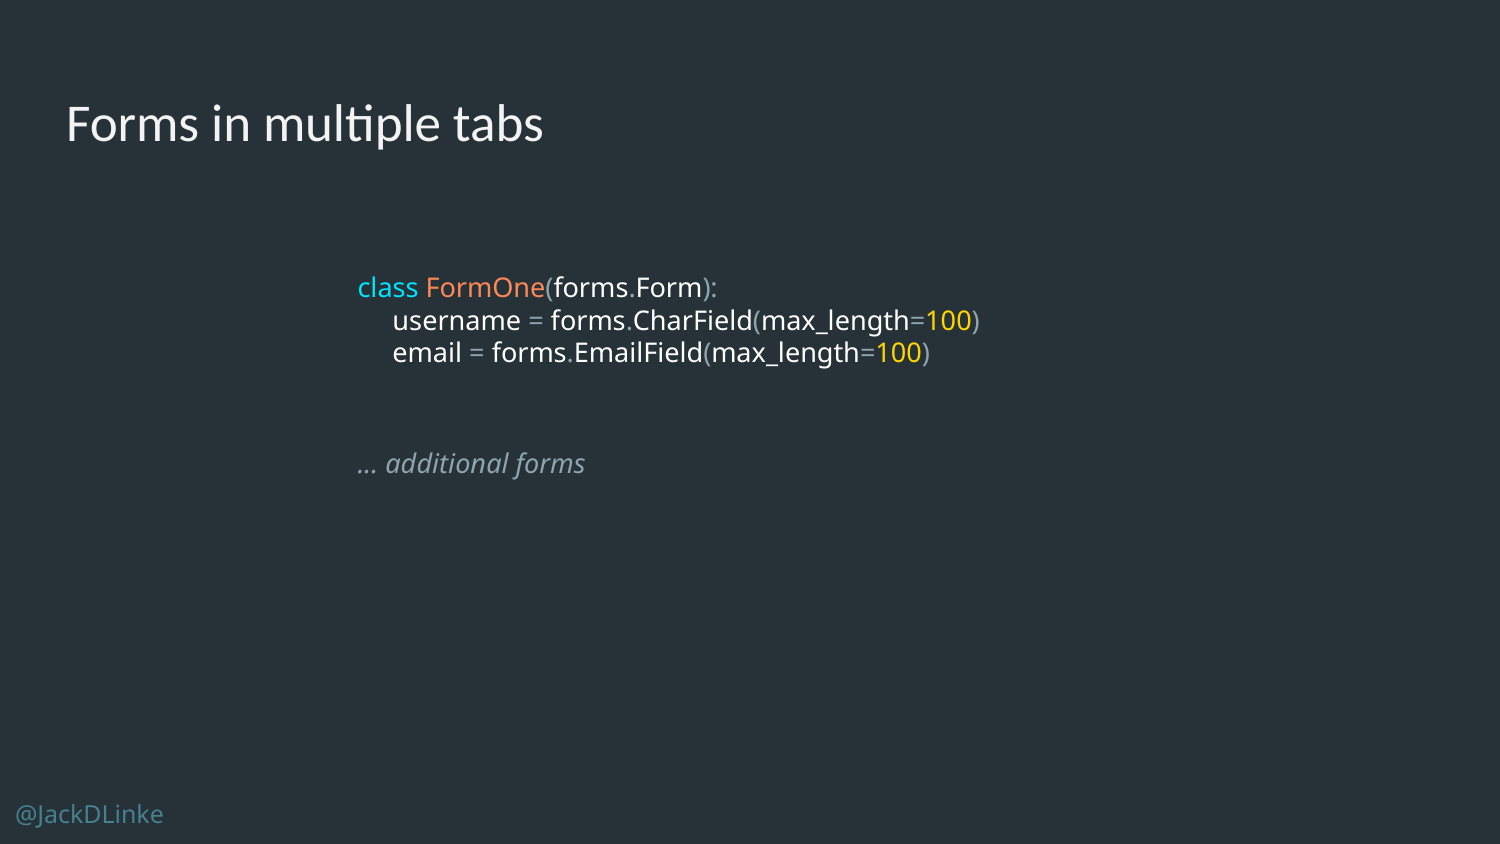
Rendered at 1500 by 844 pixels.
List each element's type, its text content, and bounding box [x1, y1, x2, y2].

text_box class FormOne(forms.Form): username = forms.CharField(max_length=100) email = forms.EmailField(max_length=100) ... additional forms [342, 255, 1158, 494]
title Forms in multiple tabs [51, 72, 1449, 167]
